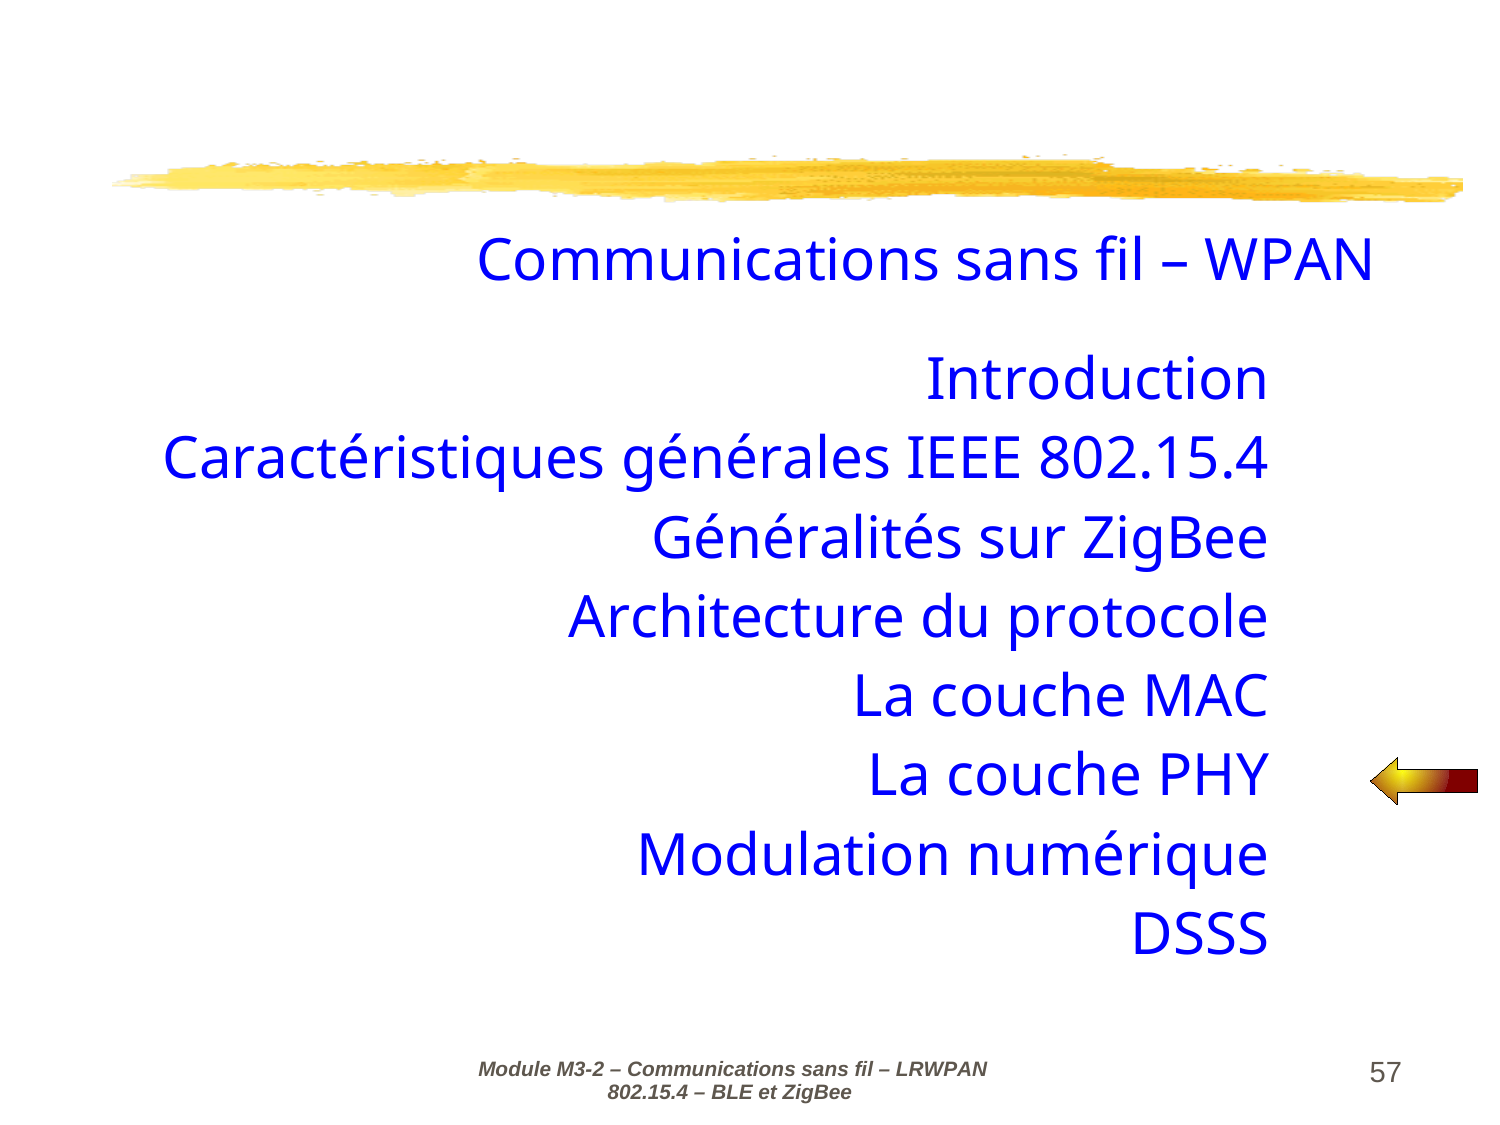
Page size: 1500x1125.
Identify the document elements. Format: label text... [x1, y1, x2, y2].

text_box Introduction Caractéristiques générales IEEE 802.15.4 Généralités sur ZigBee Architecture du protocole La couche MAC La couche PHY Modulation numérique DSSS [147, 329, 1384, 1125]
picture [112, 149, 1463, 213]
title Communications sans fil – WPAN [101, 215, 1377, 301]
text_box [1370, 757, 1478, 805]
